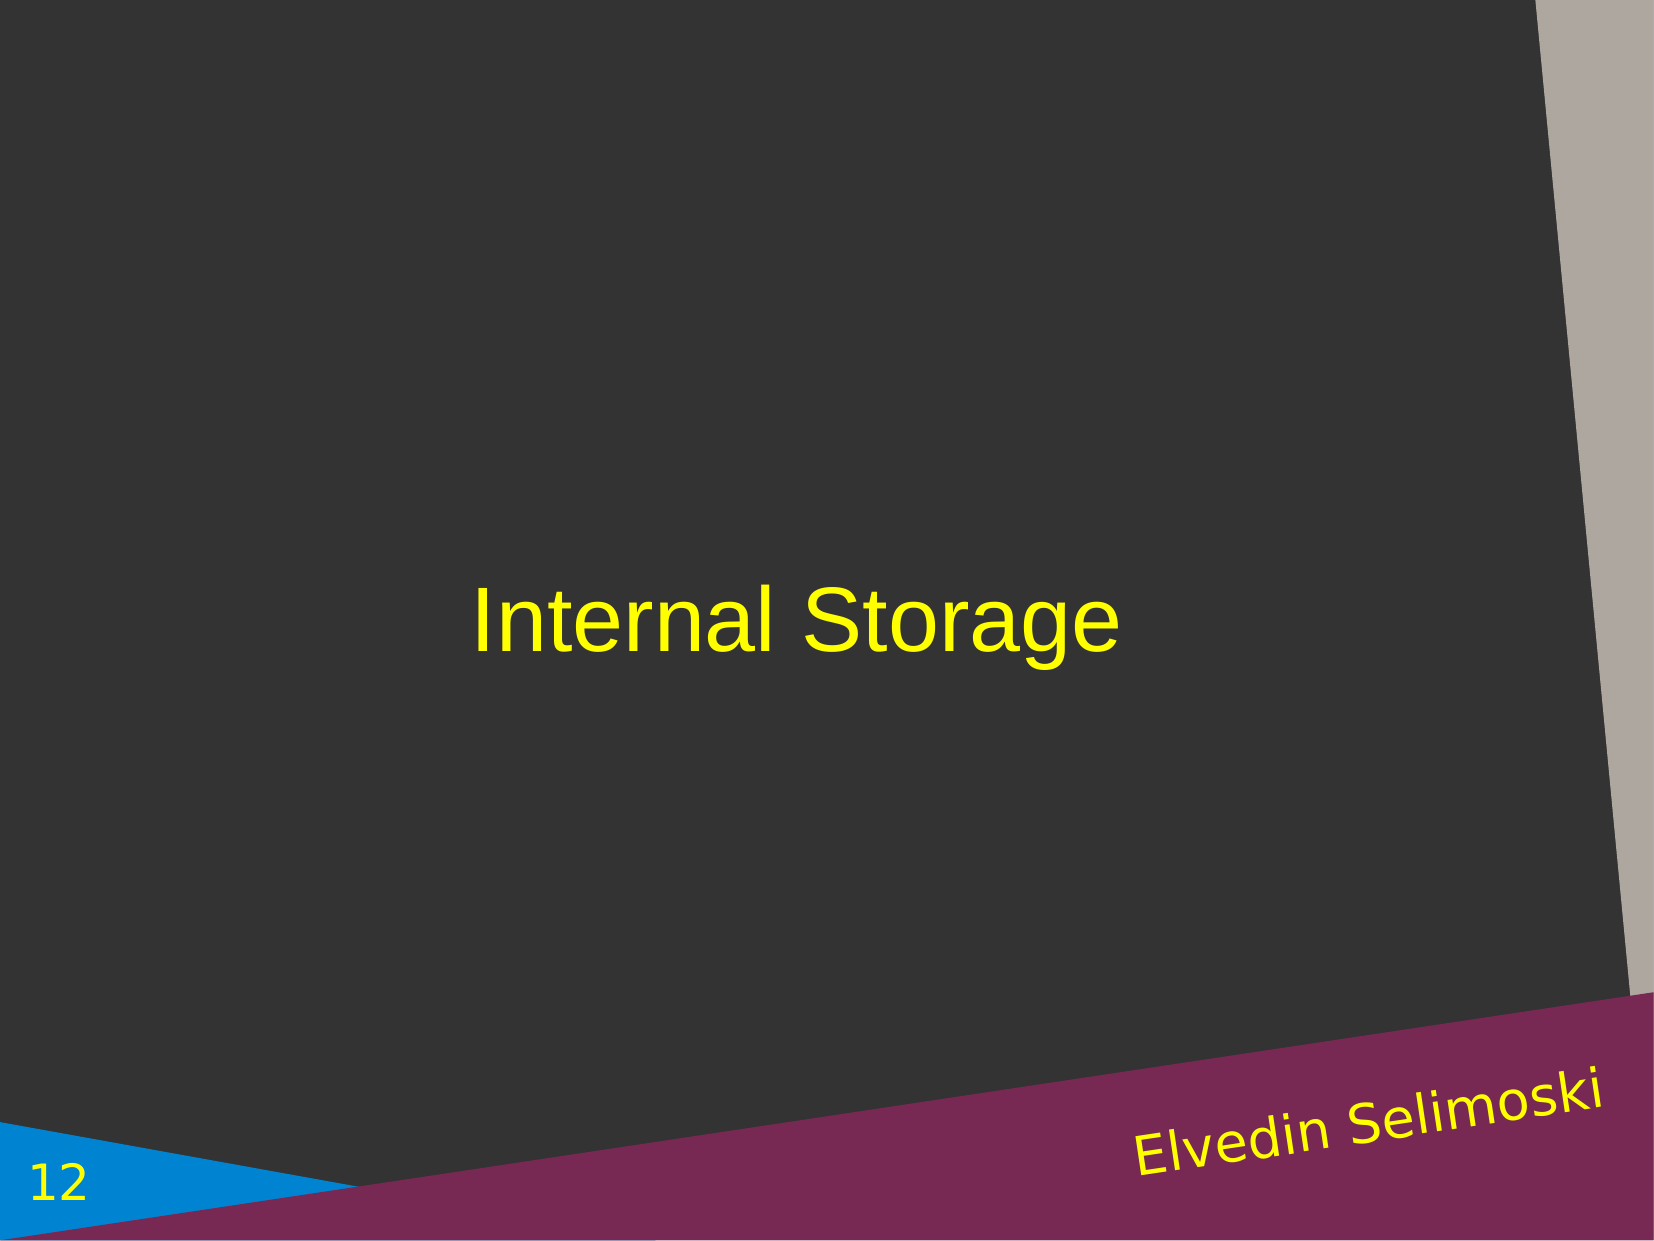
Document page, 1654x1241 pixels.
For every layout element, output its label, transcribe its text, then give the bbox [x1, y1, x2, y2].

title Internal Storage [53, 407, 1542, 833]
text_box Elvedin Selimoski [1052, 1015, 1629, 1239]
